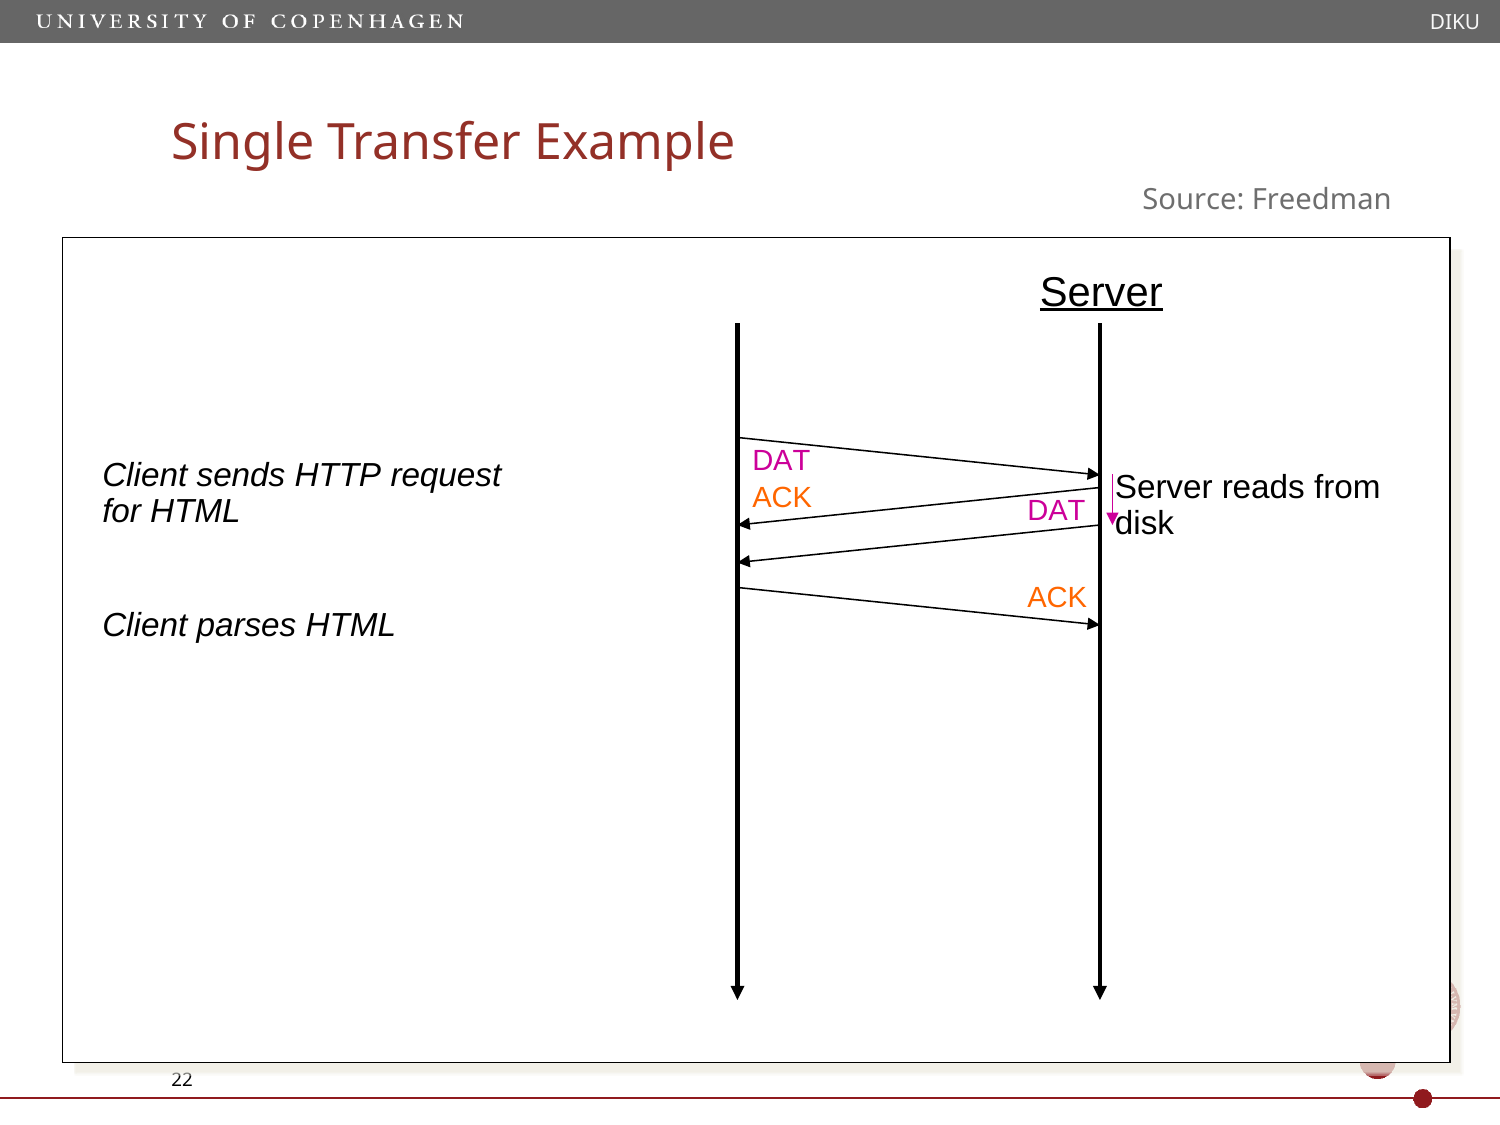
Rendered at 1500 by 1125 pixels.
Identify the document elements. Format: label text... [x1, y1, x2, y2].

text_box <number> [171, 1067, 522, 1092]
text_box DAT [737, 437, 838, 488]
text_box DAT [1012, 487, 1113, 538]
picture [0, 910, 1500, 1122]
text_box Server reads from disk [1099, 462, 1438, 526]
text_box Server [1025, 262, 1211, 325]
text_box Client parses HTML [87, 600, 538, 663]
title Single Transfer Example [171, 75, 1329, 171]
text_box ACK [758, 490, 765, 499]
text_box ACK [737, 488, 838, 525]
text_box Client sends HTTP request for HTML [87, 450, 538, 513]
text_box ACK [1012, 575, 1113, 625]
text_box Source: Freedman [1127, 172, 1447, 223]
text_box [62, 237, 1450, 1063]
text_box ACK [797, 488, 805, 497]
text_box DIKU [469, 0, 1495, 43]
